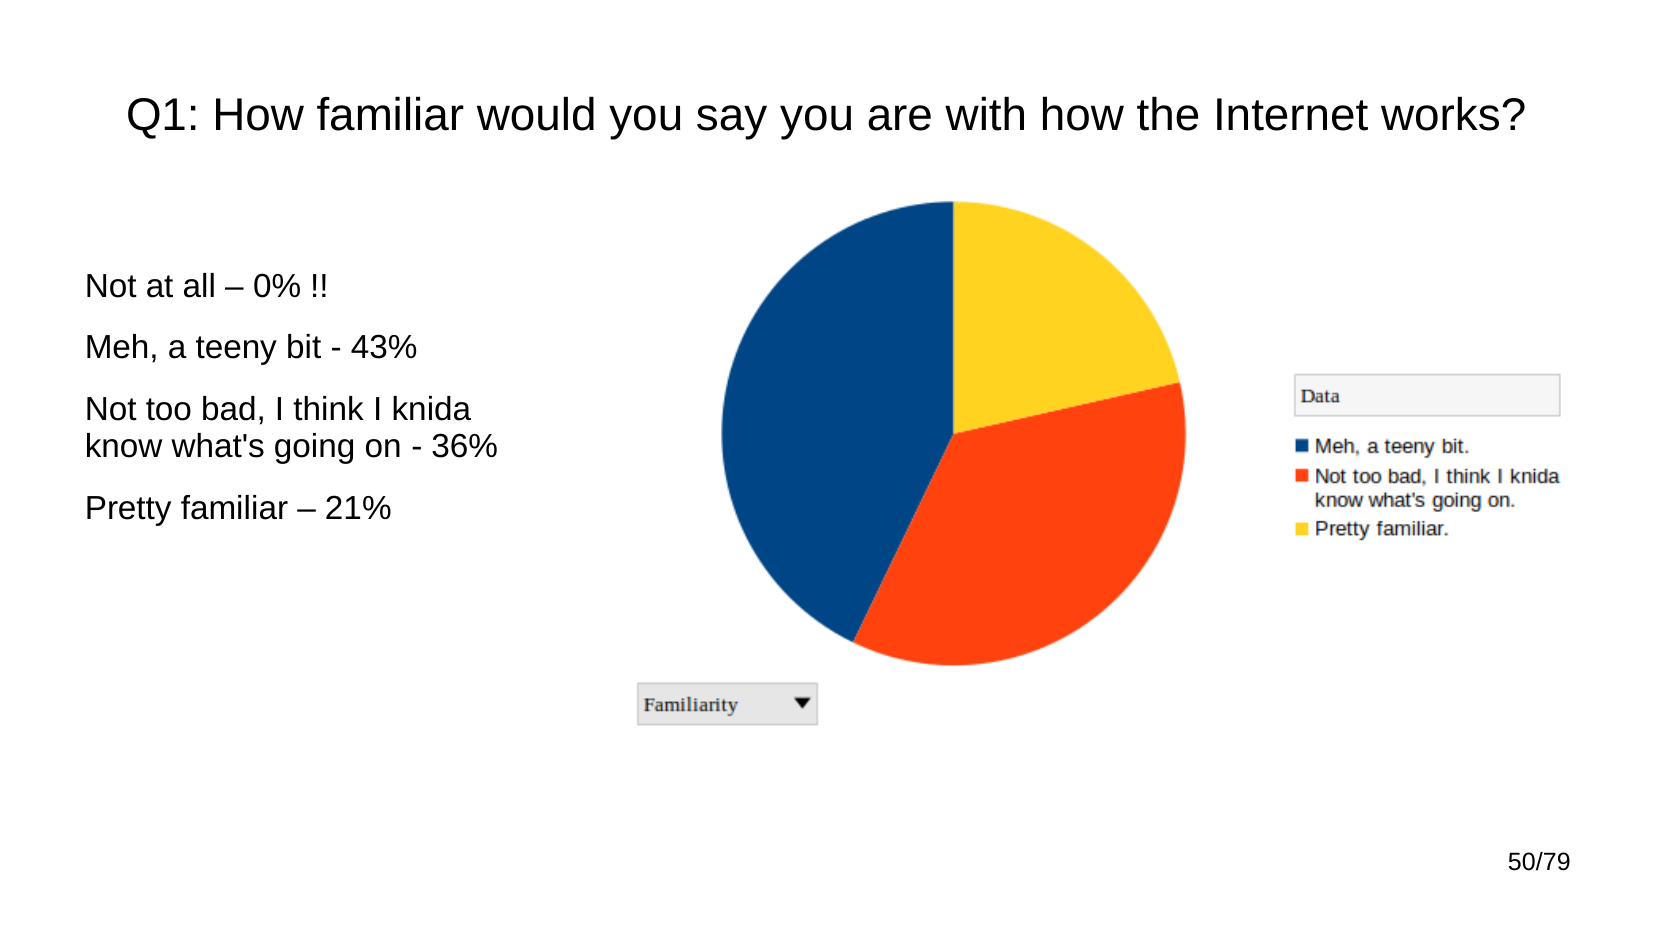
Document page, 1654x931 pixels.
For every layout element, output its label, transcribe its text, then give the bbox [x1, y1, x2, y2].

picture [620, 192, 1580, 732]
title Q1: How familiar would you say you are with how the Internet works? [82, 37, 1571, 193]
text_box Not at all – 0% !! Meh, a teeny bit - 43% Not too bad, I think I knida know what's going on - 36% Pretty familiar – 21% [70, 259, 550, 903]
